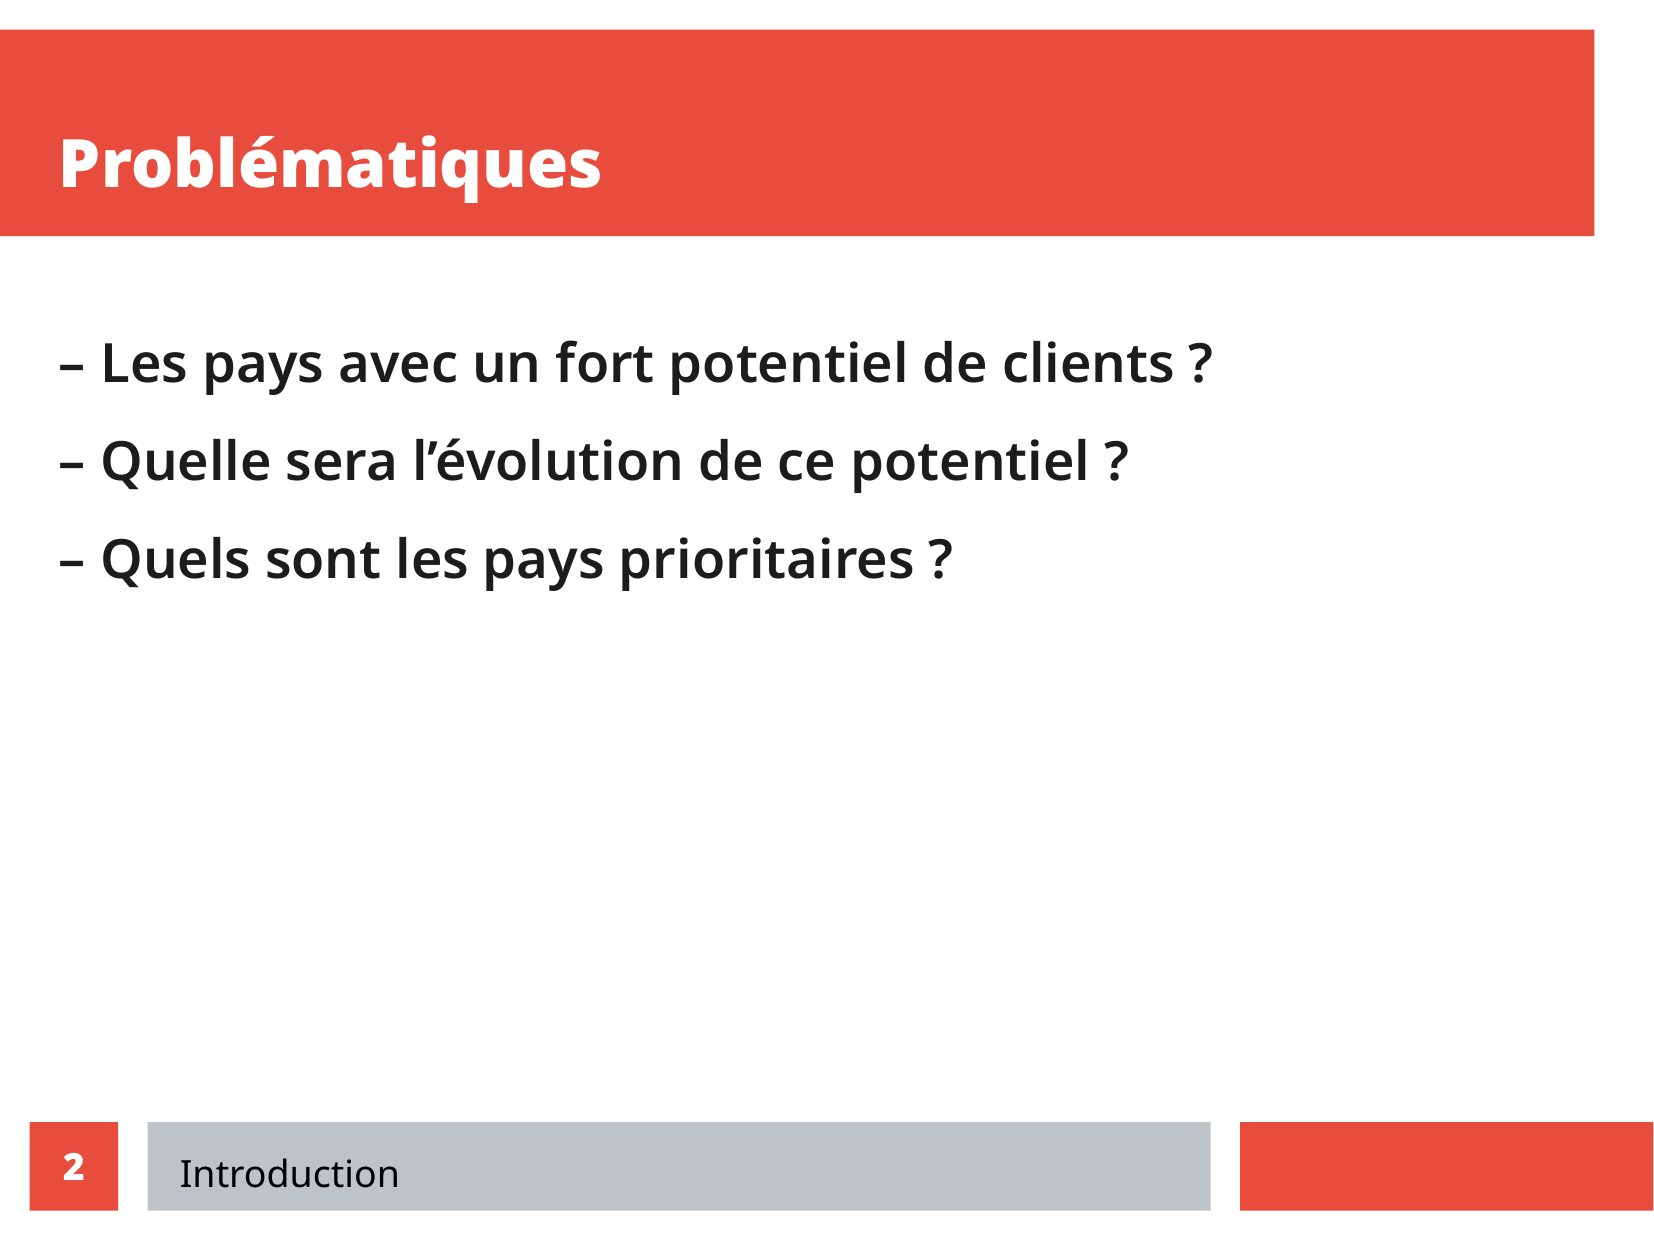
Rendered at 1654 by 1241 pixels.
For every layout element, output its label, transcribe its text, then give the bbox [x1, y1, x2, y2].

list – Les pays avec un fort potentiel de clients ? – Quelle sera l’évolution de ce potentiel ? – Quels sont les pays prioritaires ? [59, 324, 1565, 1093]
text_box Introduction [165, 1140, 422, 1199]
title Problématiques [59, 59, 1595, 207]
